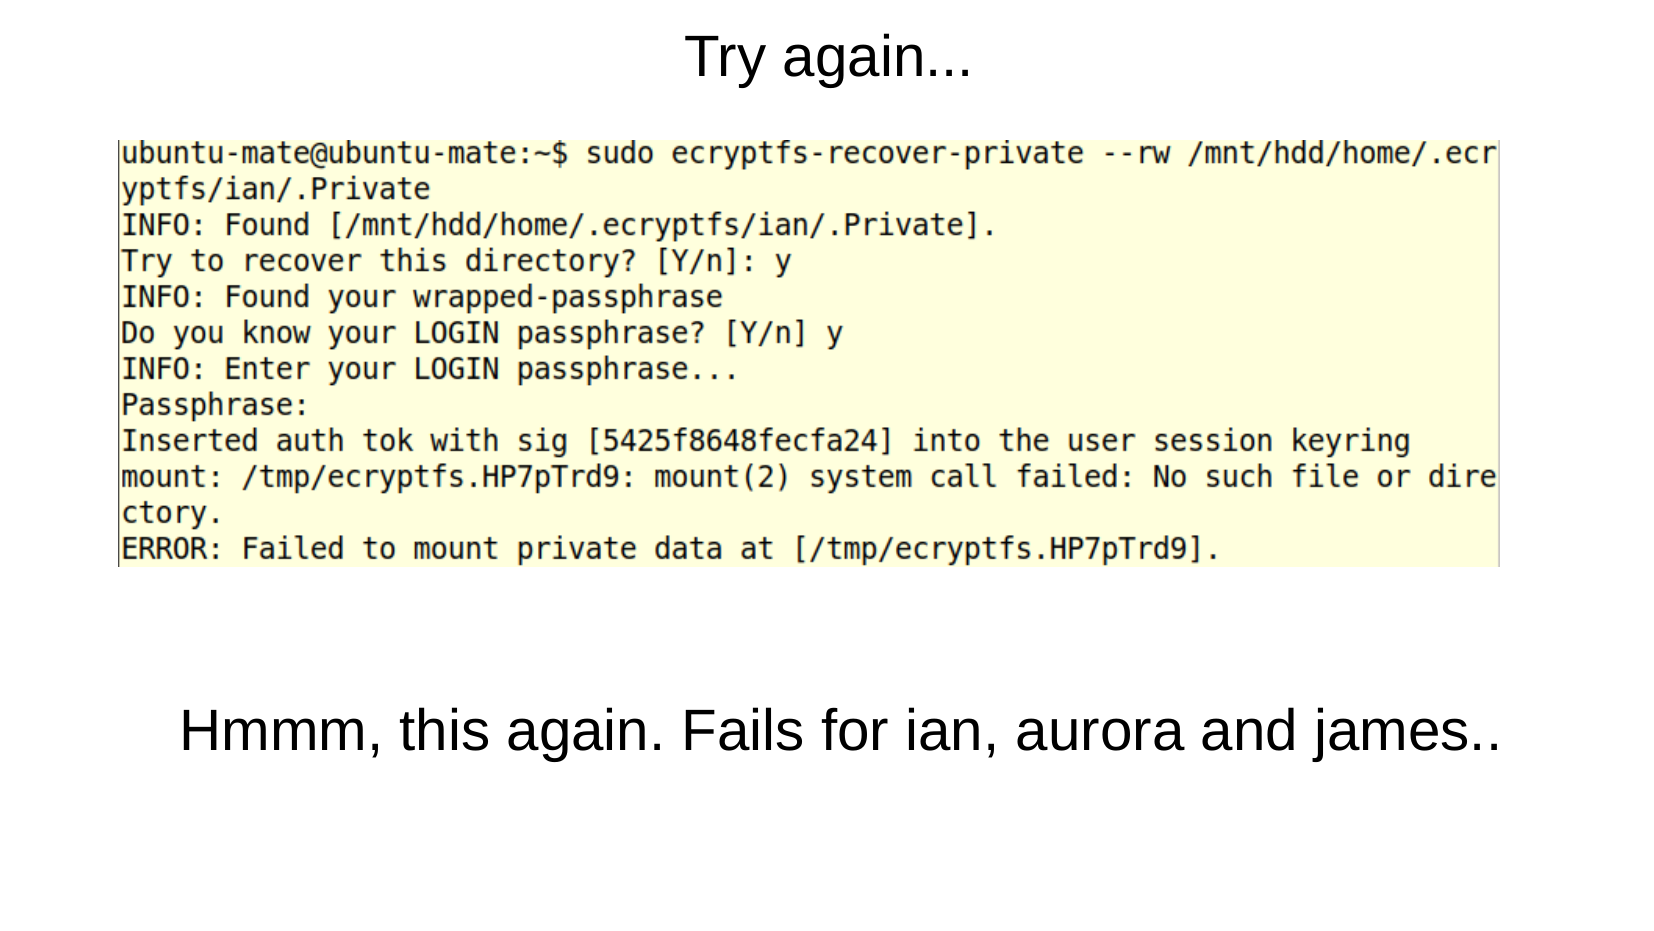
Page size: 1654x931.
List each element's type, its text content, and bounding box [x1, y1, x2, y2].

picture [118, 140, 1501, 567]
title Hmmm, this again. Fails for ian, aurora and james.. [12, 685, 1636, 776]
title Try again... [0, 11, 1624, 102]
